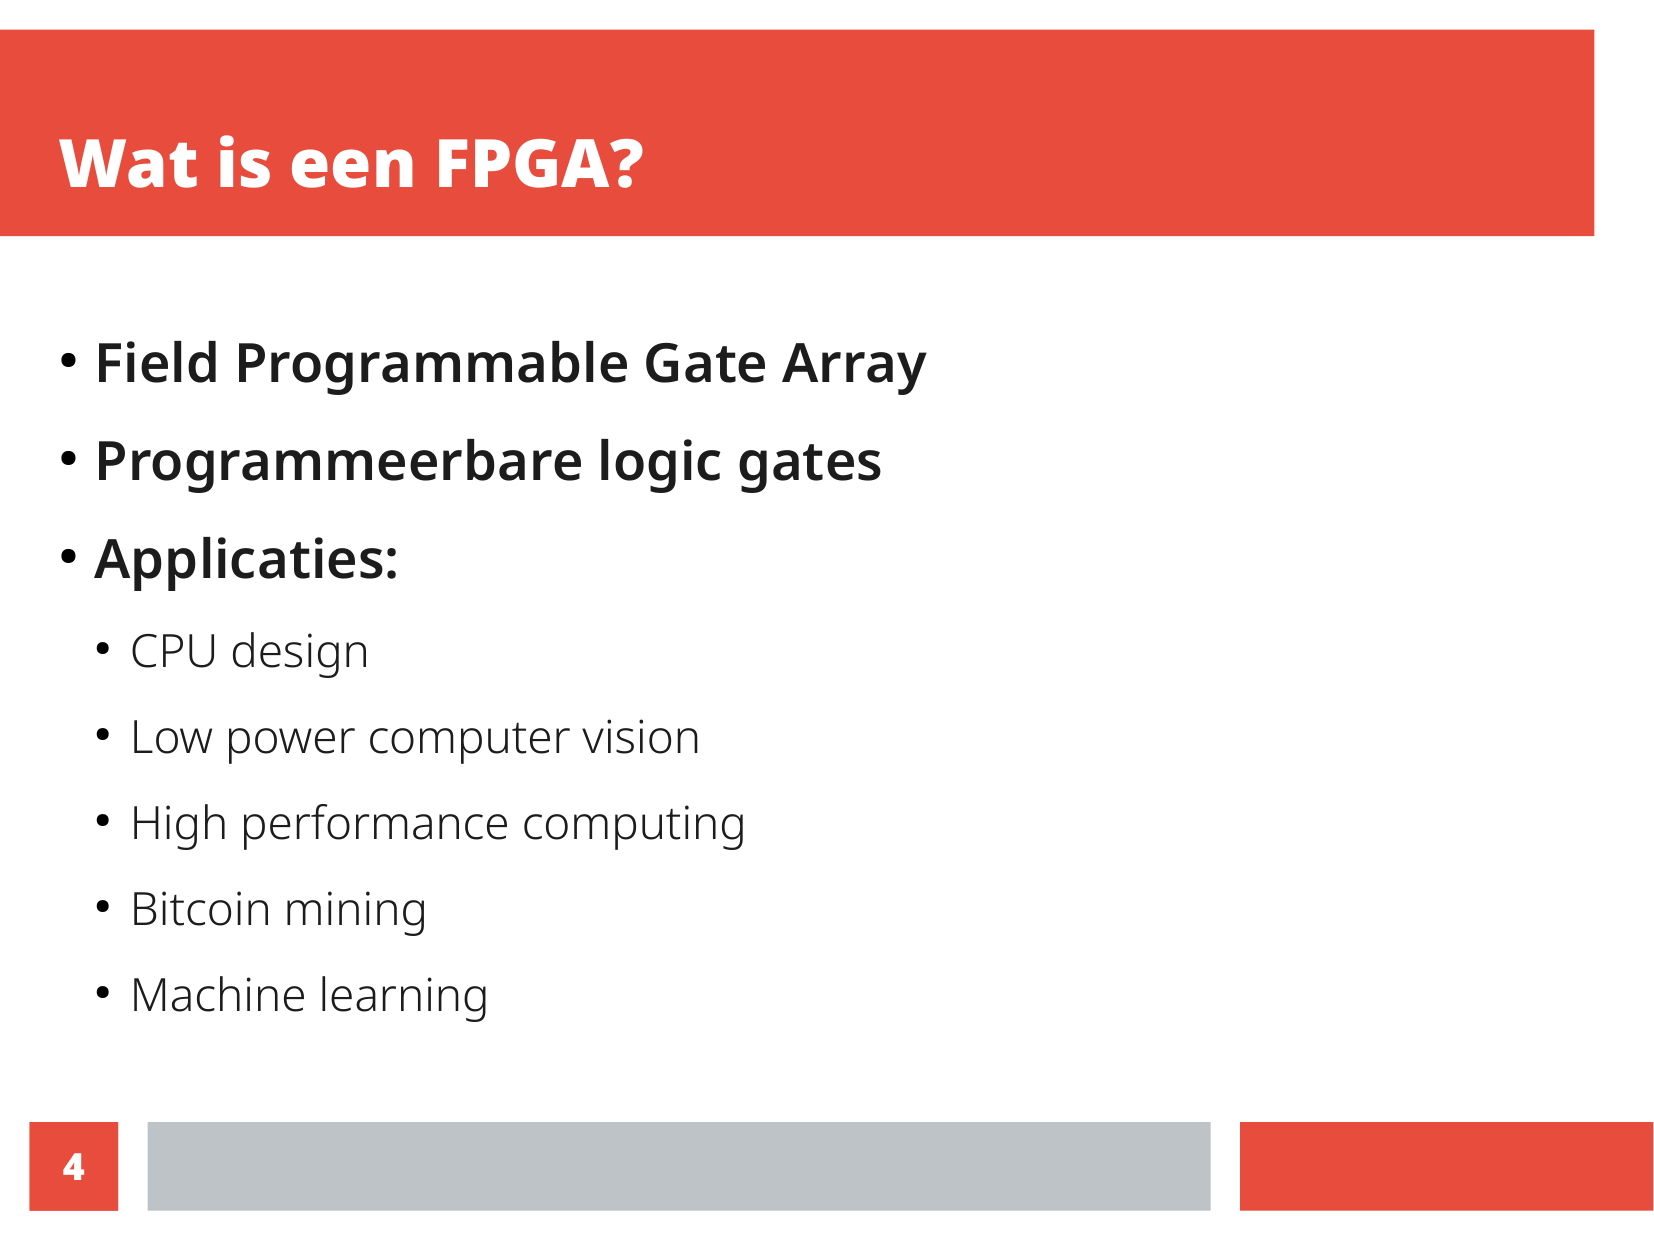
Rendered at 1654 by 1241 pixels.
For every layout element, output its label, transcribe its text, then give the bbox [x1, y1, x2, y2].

title Wat is een FPGA? [59, 59, 1595, 207]
list Field Programmable Gate Array Programmeerbare logic gates Applicaties: CPU design Low power computer vision High performance computing Bitcoin mining Machine learning [59, 324, 1565, 1093]
